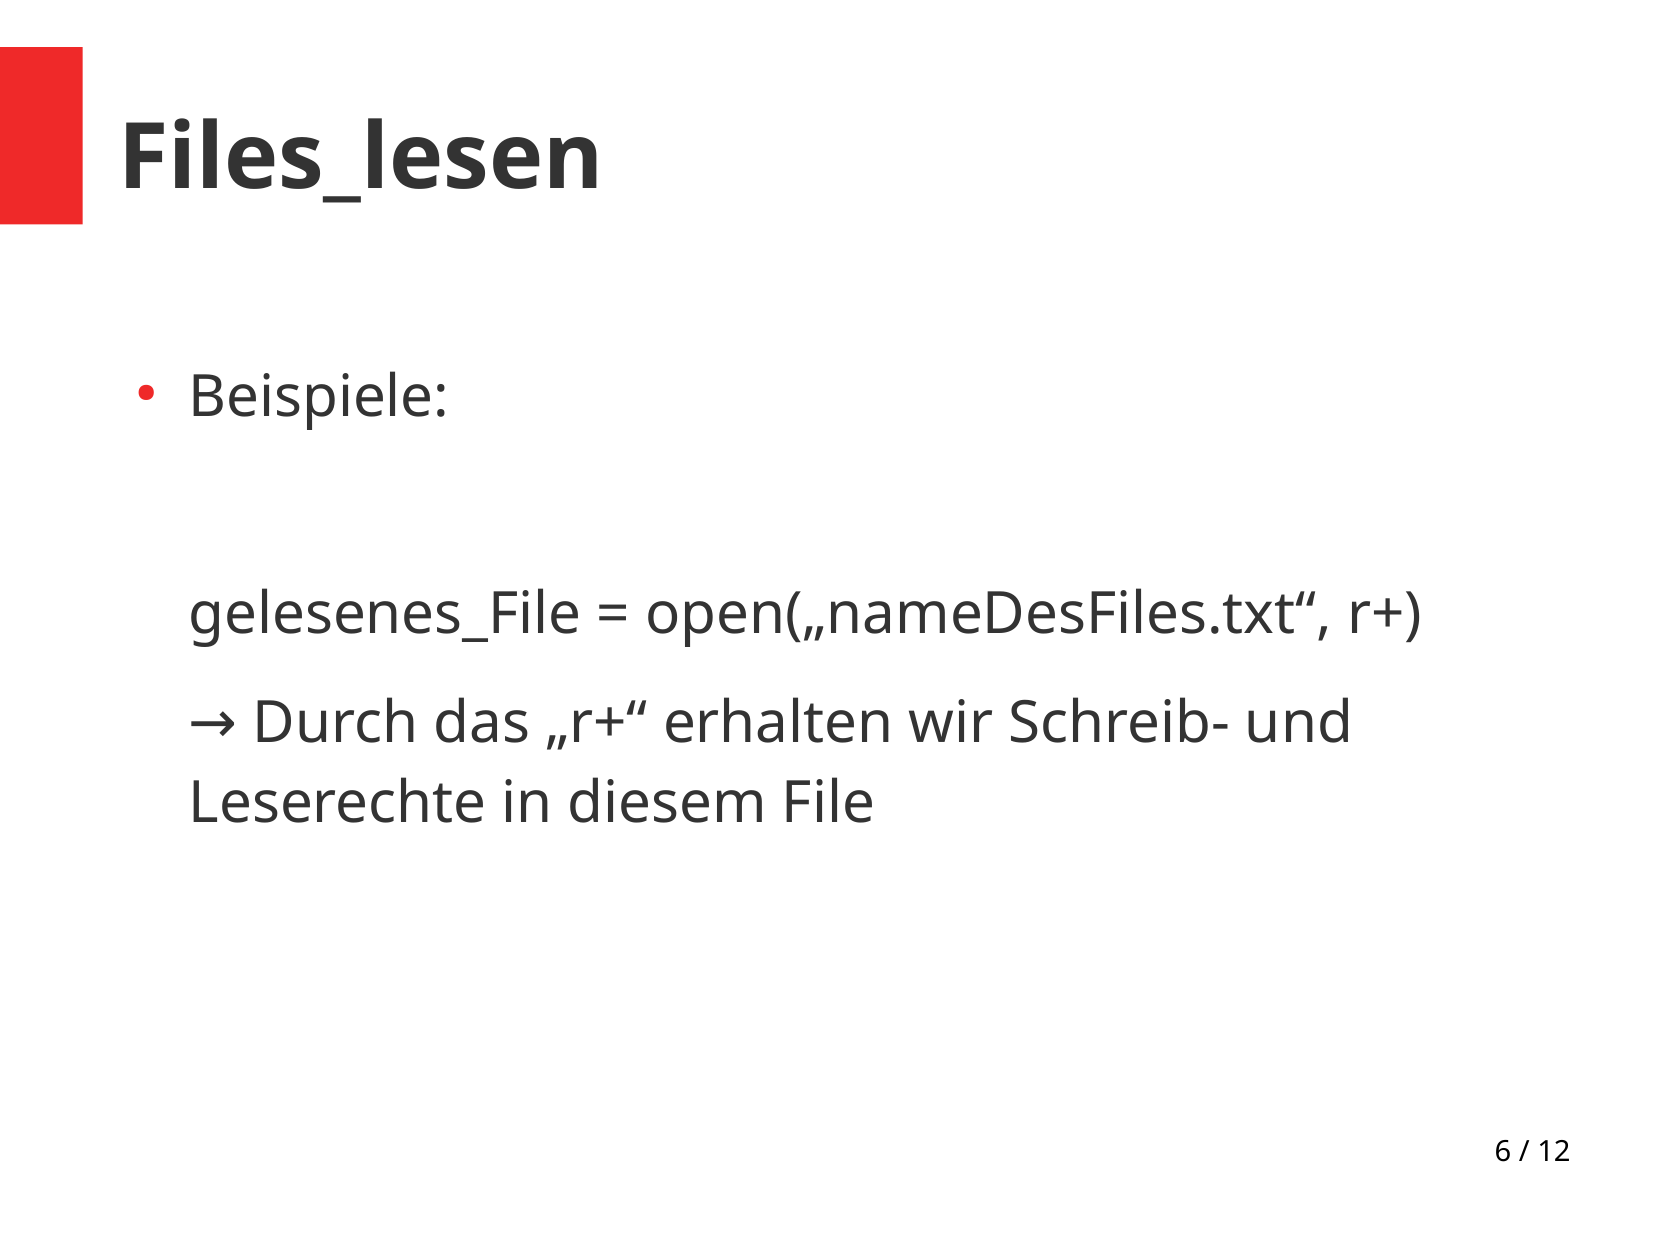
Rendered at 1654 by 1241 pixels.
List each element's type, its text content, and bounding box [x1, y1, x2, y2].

list Beispiele: gelesenes_File = open(„nameDesFiles.txt“, r+) → Durch das „r+“ erhalten wir Schreib- und Leserechte in diesem File [118, 354, 1536, 1074]
title Files_lesen [118, 49, 1571, 257]
